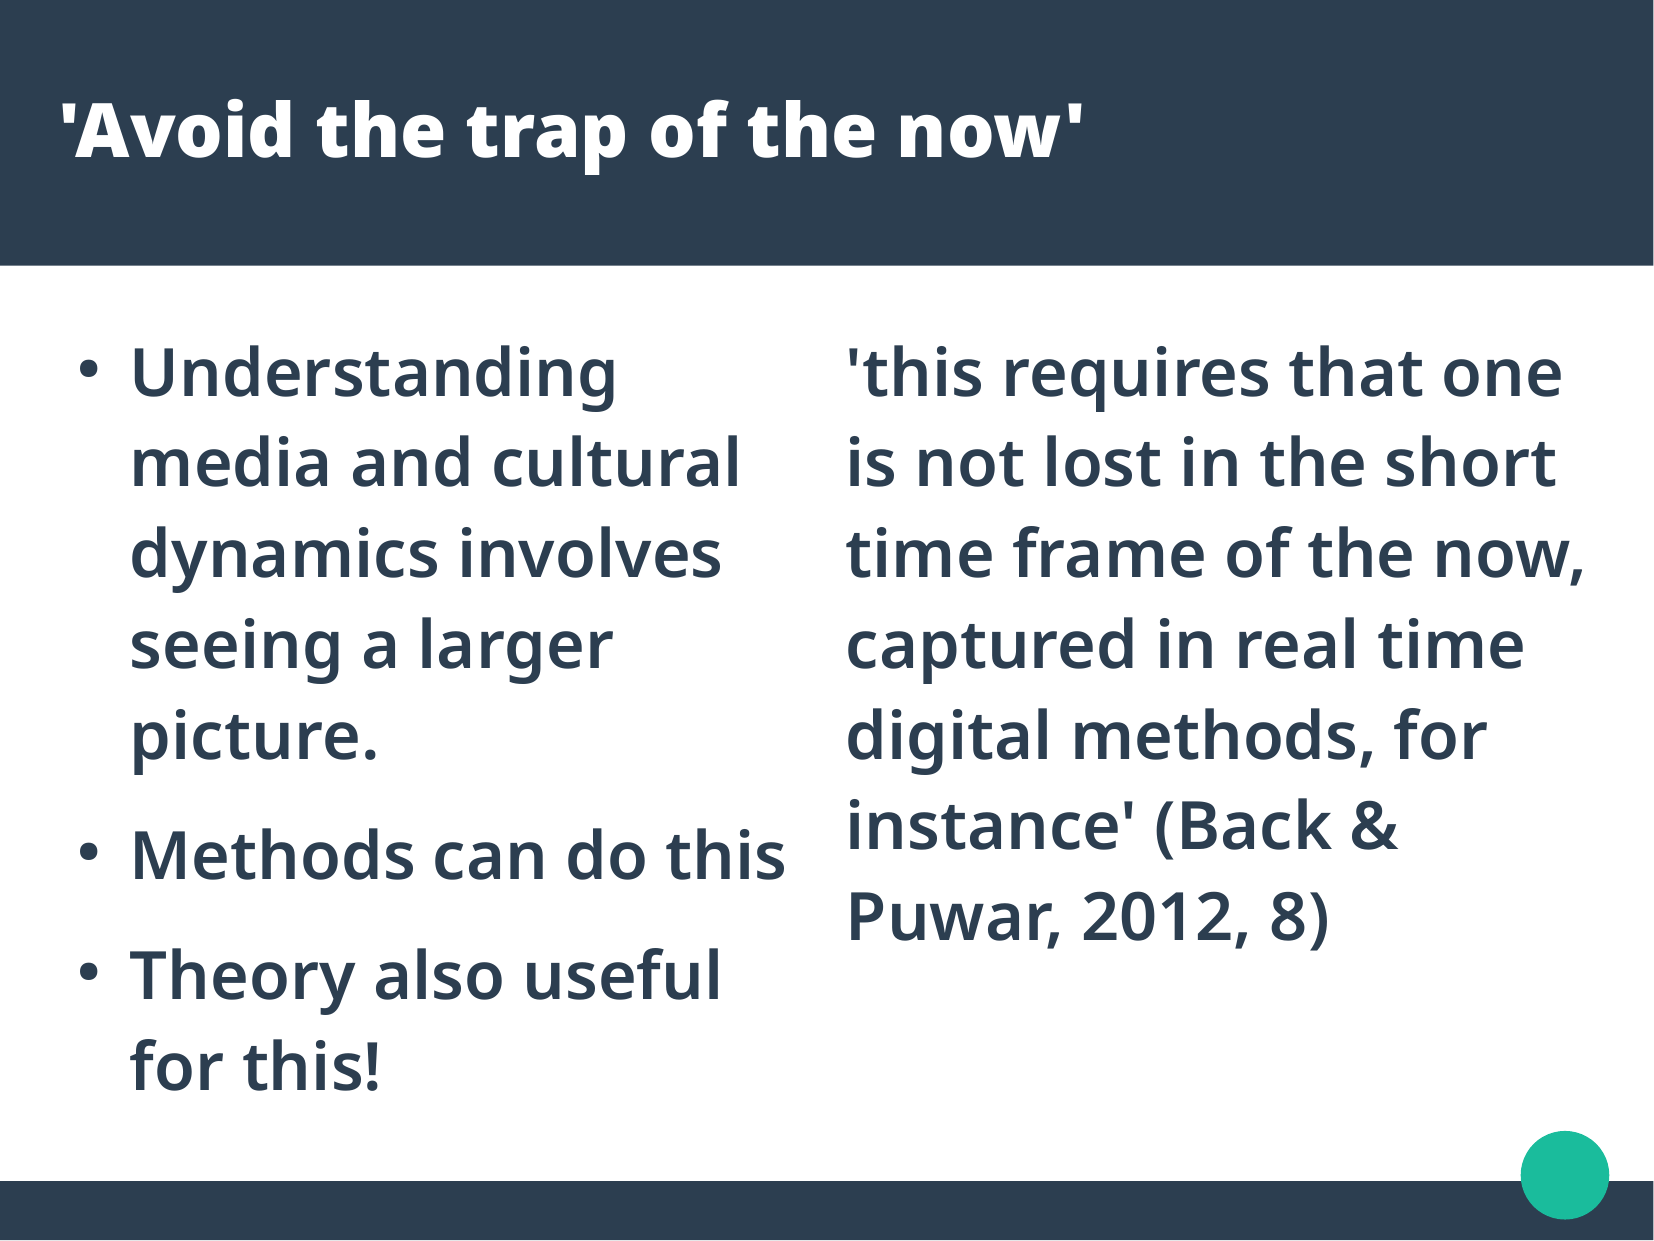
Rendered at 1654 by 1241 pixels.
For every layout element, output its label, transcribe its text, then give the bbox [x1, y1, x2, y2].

title 'Avoid the trap of the now' [59, 49, 1595, 207]
list 'this requires that one is not lost in the short time frame of the now, captured in real time digital methods, for instance' (Back & Puwar, 2012, 8) [845, 324, 1596, 1152]
list Understanding media and cultural dynamics involves seeing a larger picture. Methods can do this Theory also useful for this! [59, 324, 809, 1152]
